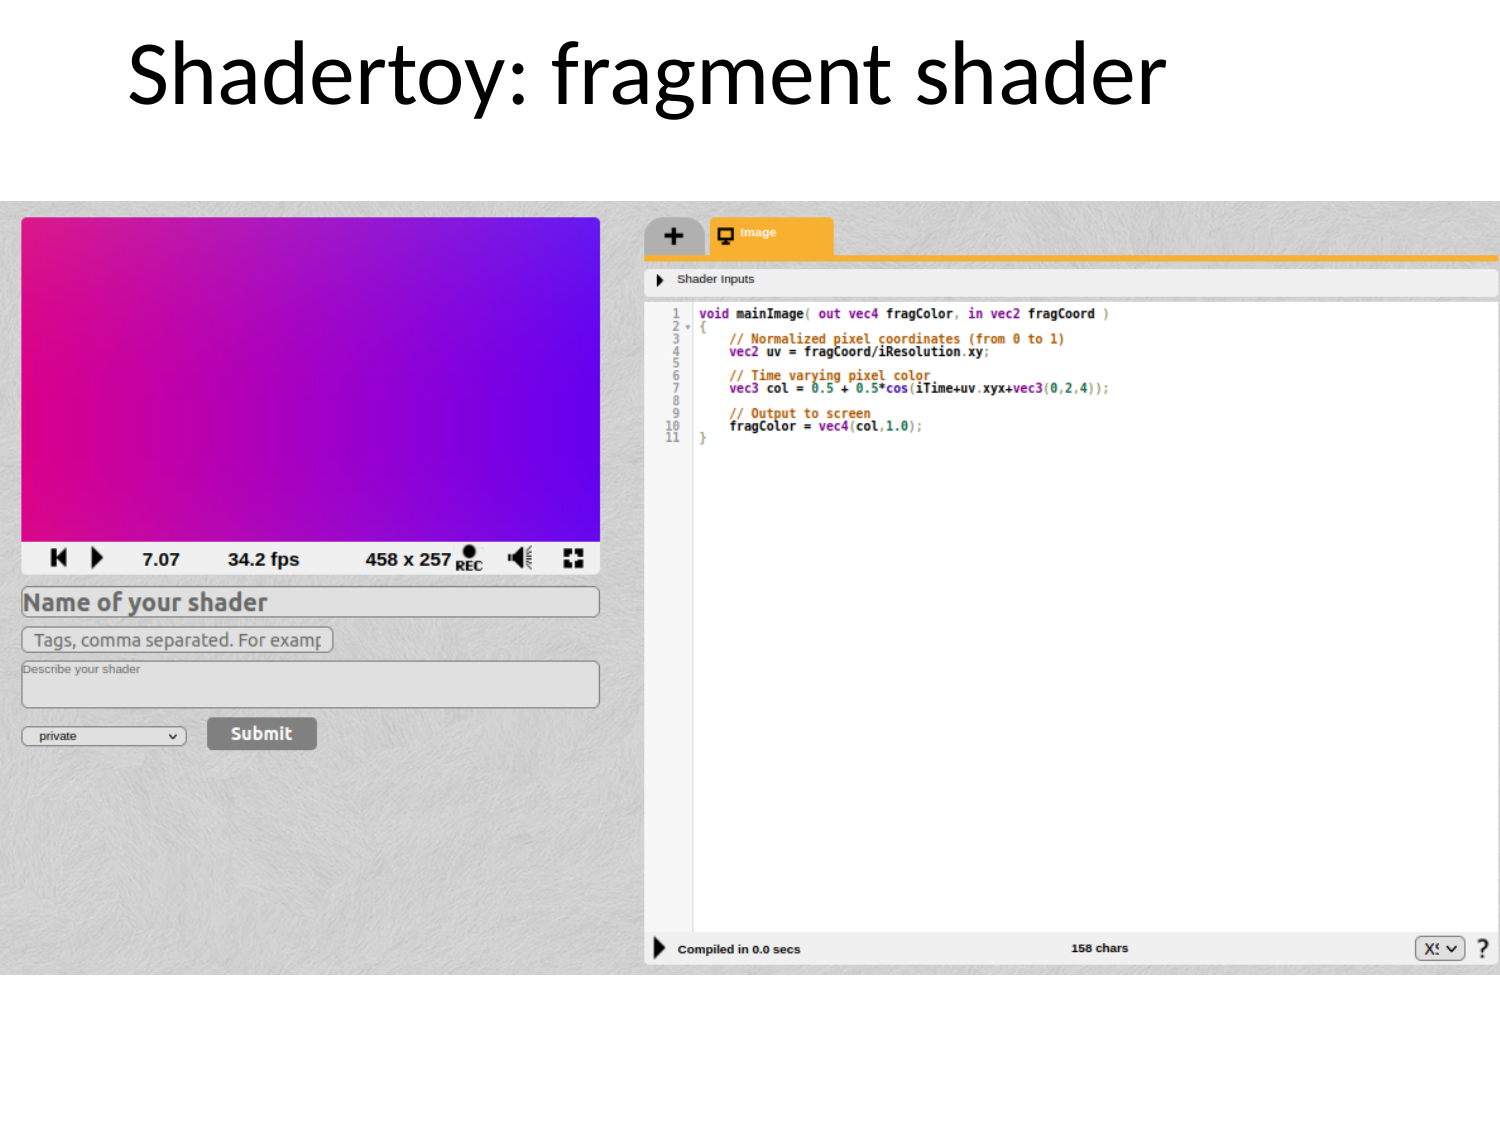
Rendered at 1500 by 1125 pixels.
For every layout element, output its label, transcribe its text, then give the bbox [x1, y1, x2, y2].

picture [0, 201, 1500, 976]
text_box Shadertoy: fragment shader [112, 28, 1473, 156]
